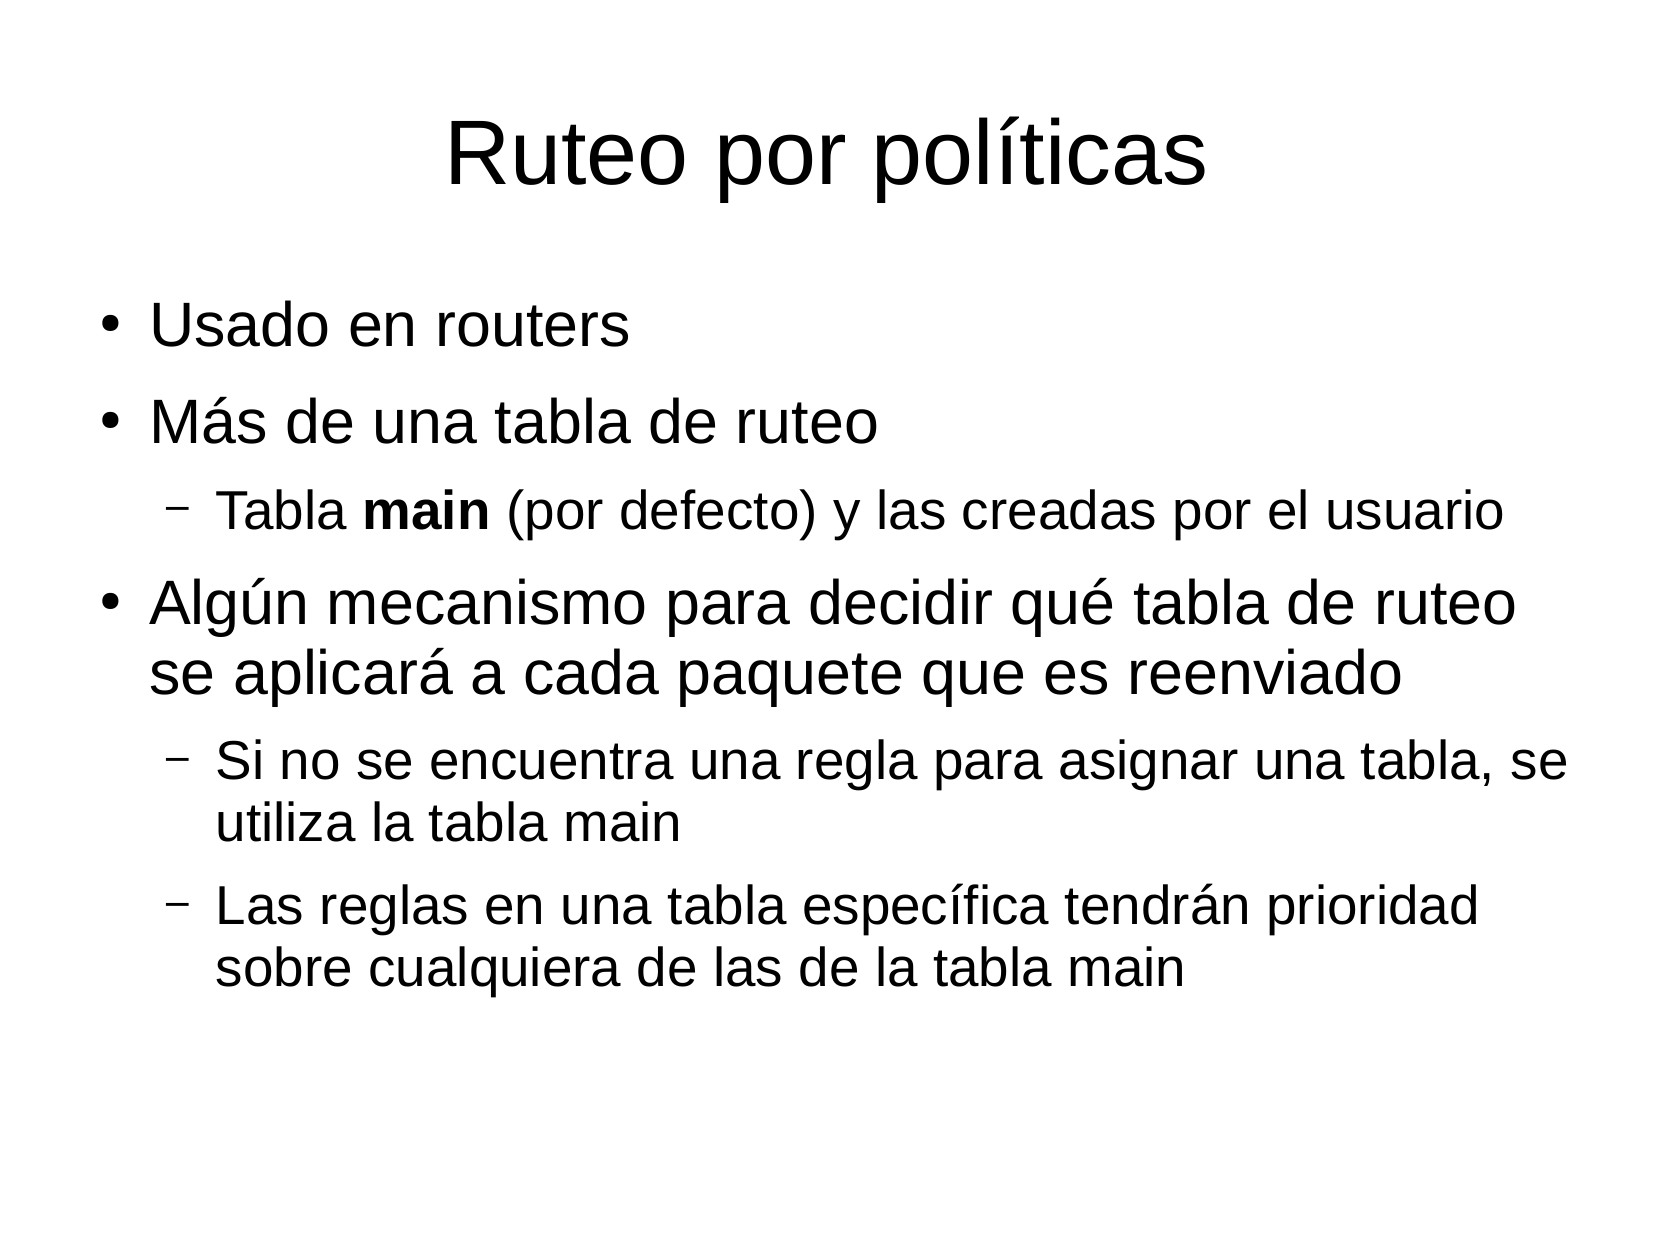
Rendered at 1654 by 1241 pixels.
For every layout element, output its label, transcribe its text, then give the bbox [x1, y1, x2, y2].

title Ruteo por políticas [82, 49, 1571, 257]
list Usado en routers Más de una tabla de ruteo Tabla main (por defecto) y las creadas por el usuario Algún mecanismo para decidir qué tabla de ruteo se aplicará a cada paquete que es reenviado Si no se encuentra una regla para asignar una tabla, se utiliza la tabla main Las reglas en una tabla específica tendrán prioridad sobre cualquiera de las de la tabla main [82, 290, 1571, 1010]
